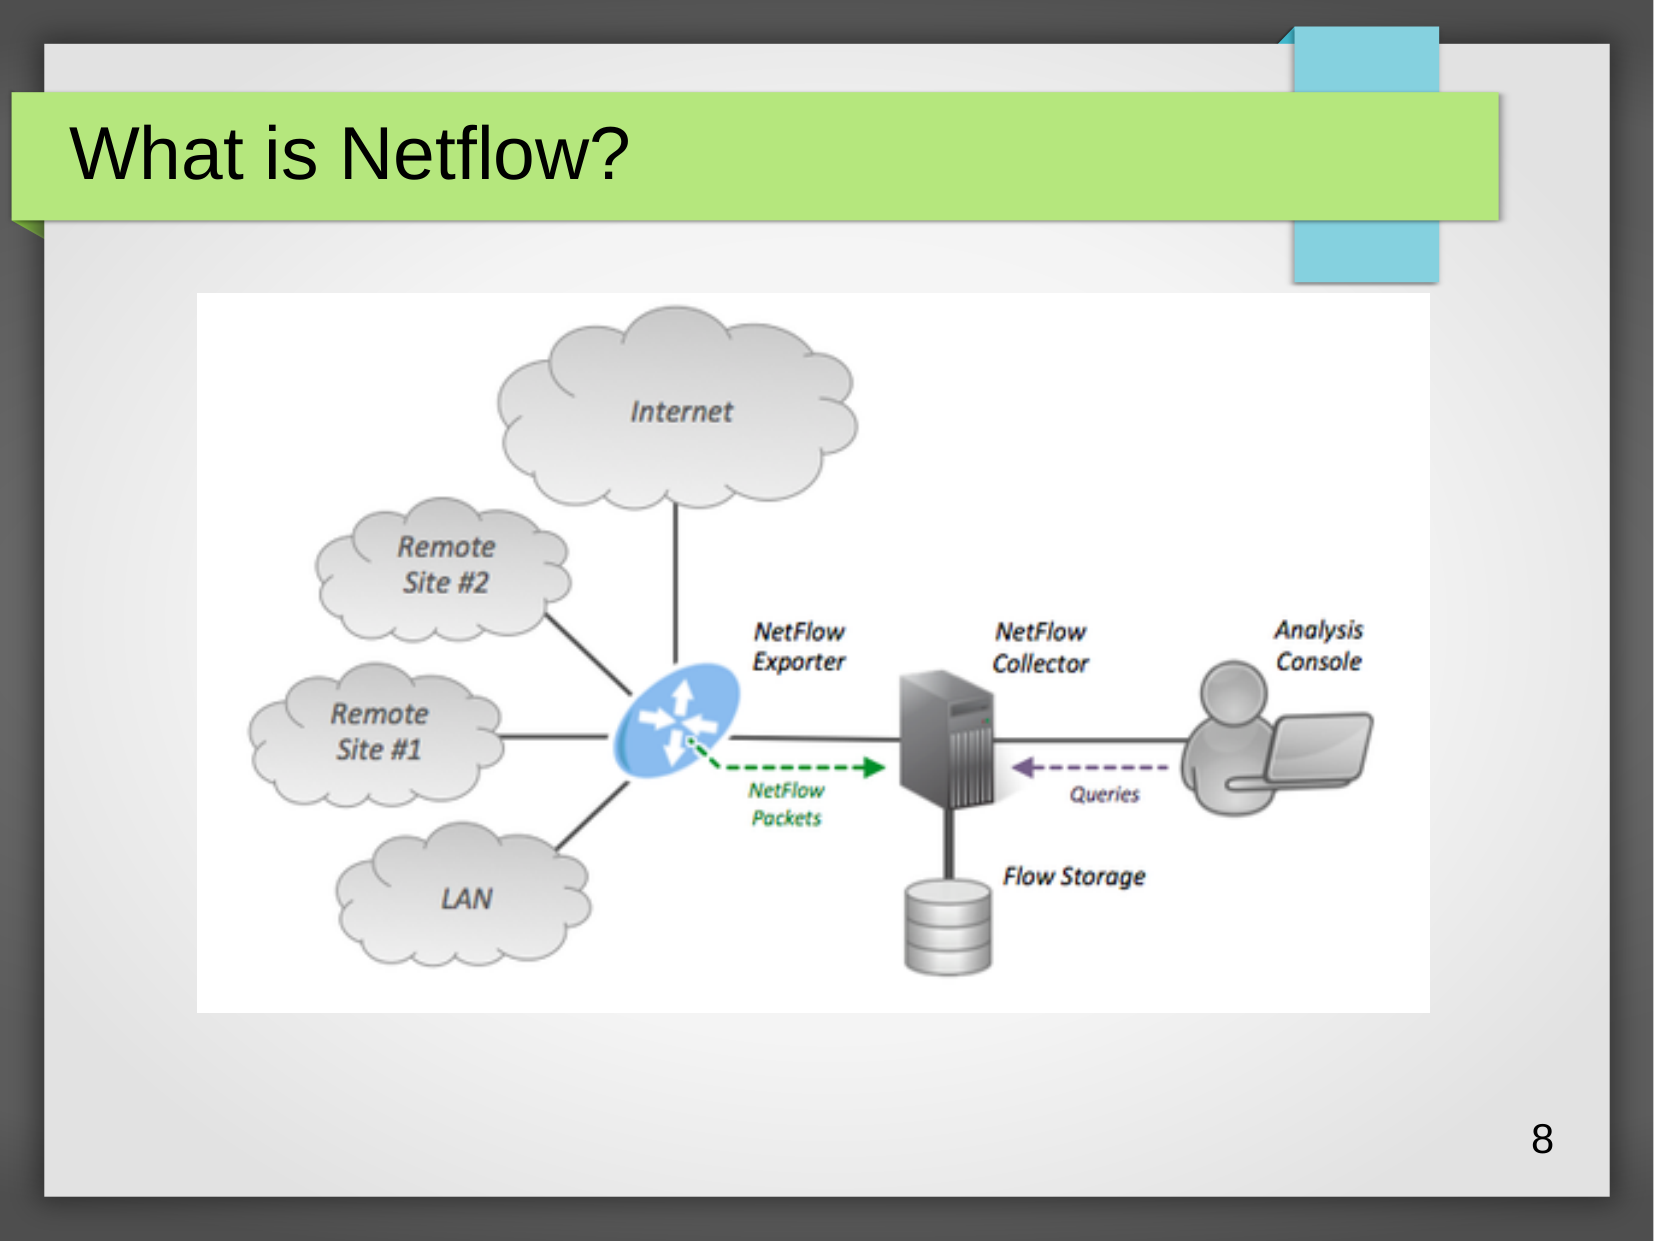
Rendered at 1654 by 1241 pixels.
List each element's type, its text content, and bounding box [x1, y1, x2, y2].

picture [0, 0, 1654, 1241]
title What is Netflow? [69, 92, 1251, 212]
text_box 8 [1516, 1108, 1592, 1171]
